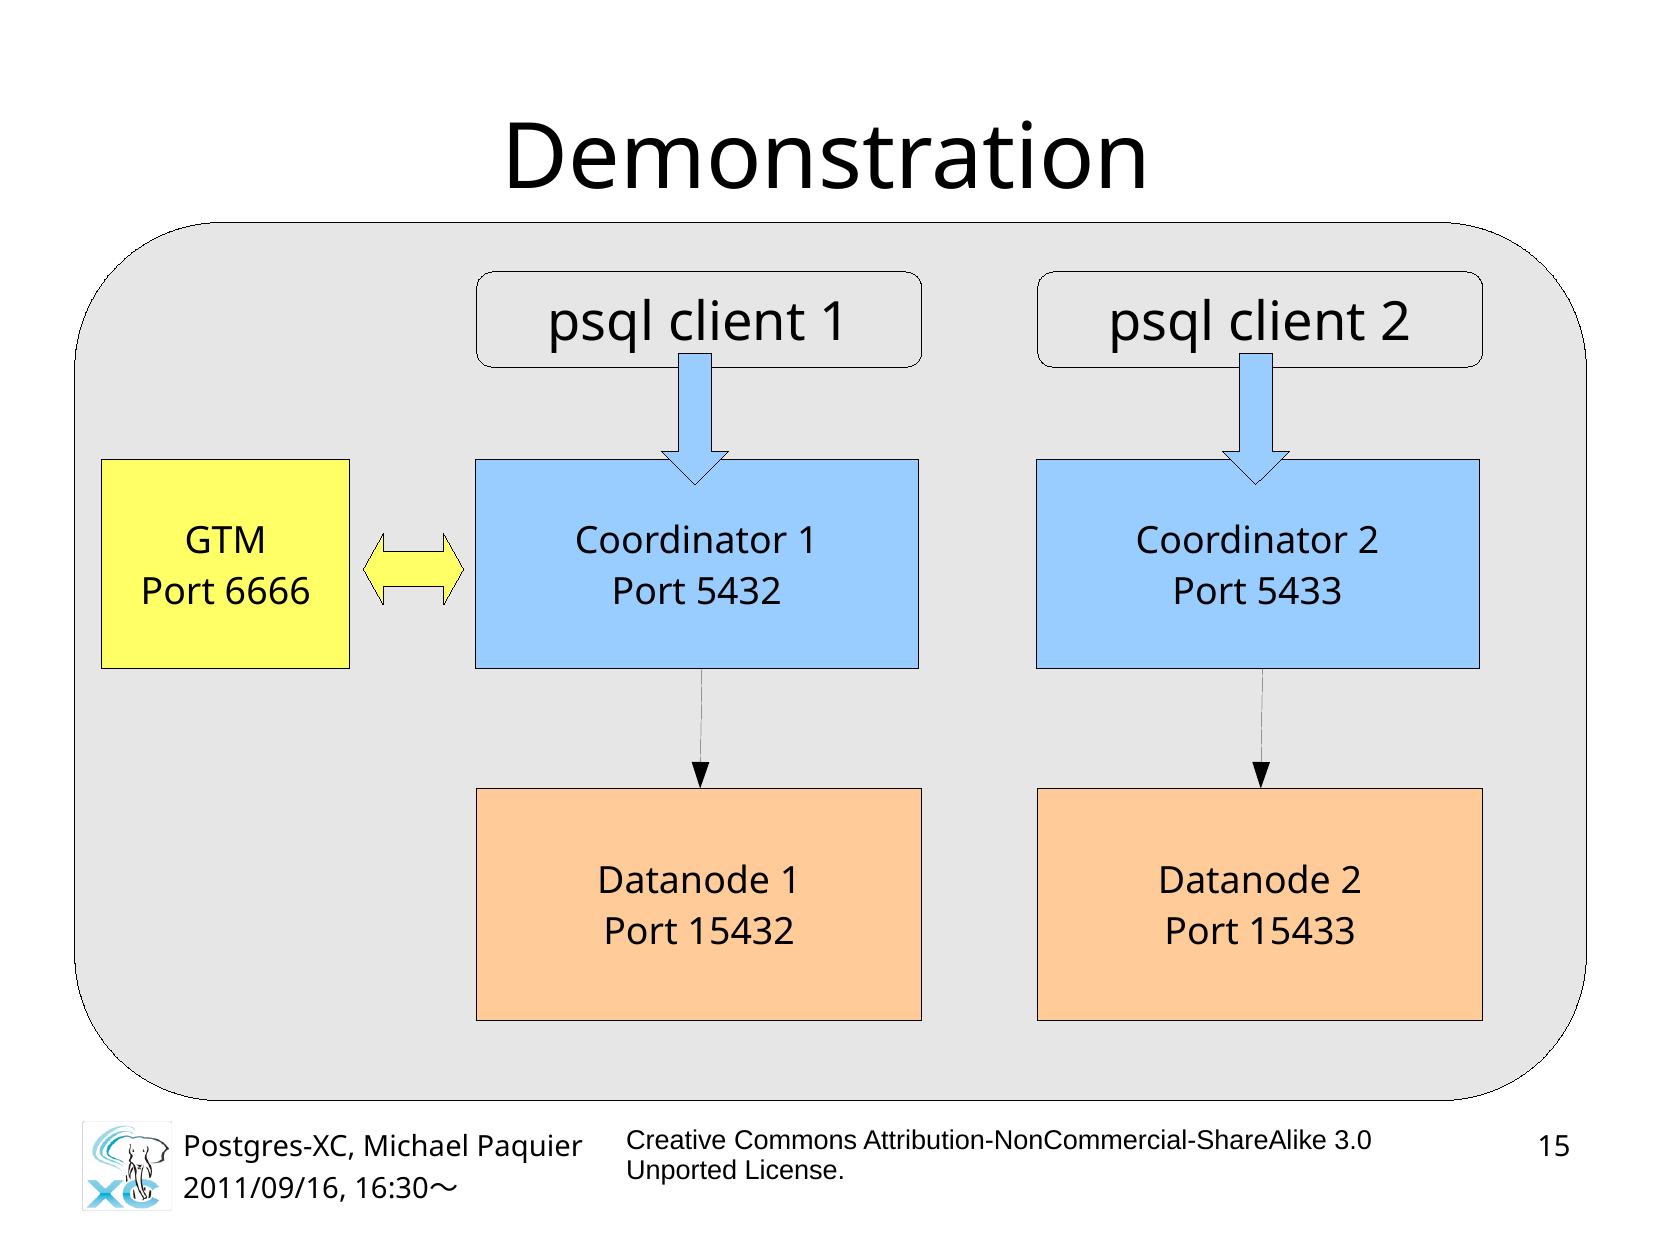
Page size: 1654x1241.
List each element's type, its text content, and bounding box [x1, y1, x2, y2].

text_box psql client 2 [1037, 271, 1483, 368]
text_box [74, 257, 1587, 1101]
text_box Datanode 2 Port 15433 [1037, 788, 1483, 1021]
title Demonstration [82, 49, 1571, 257]
picture [82, 1121, 172, 1211]
text_box Datanode 1 Port 15432 [476, 788, 922, 1021]
text_box Coordinator 2 Port 5433 [1036, 459, 1480, 669]
text_box Coordinator 1 Port 5432 [475, 459, 919, 669]
text_box GTM Port 6666 [101, 459, 350, 669]
text_box psql client 1 [476, 271, 922, 368]
